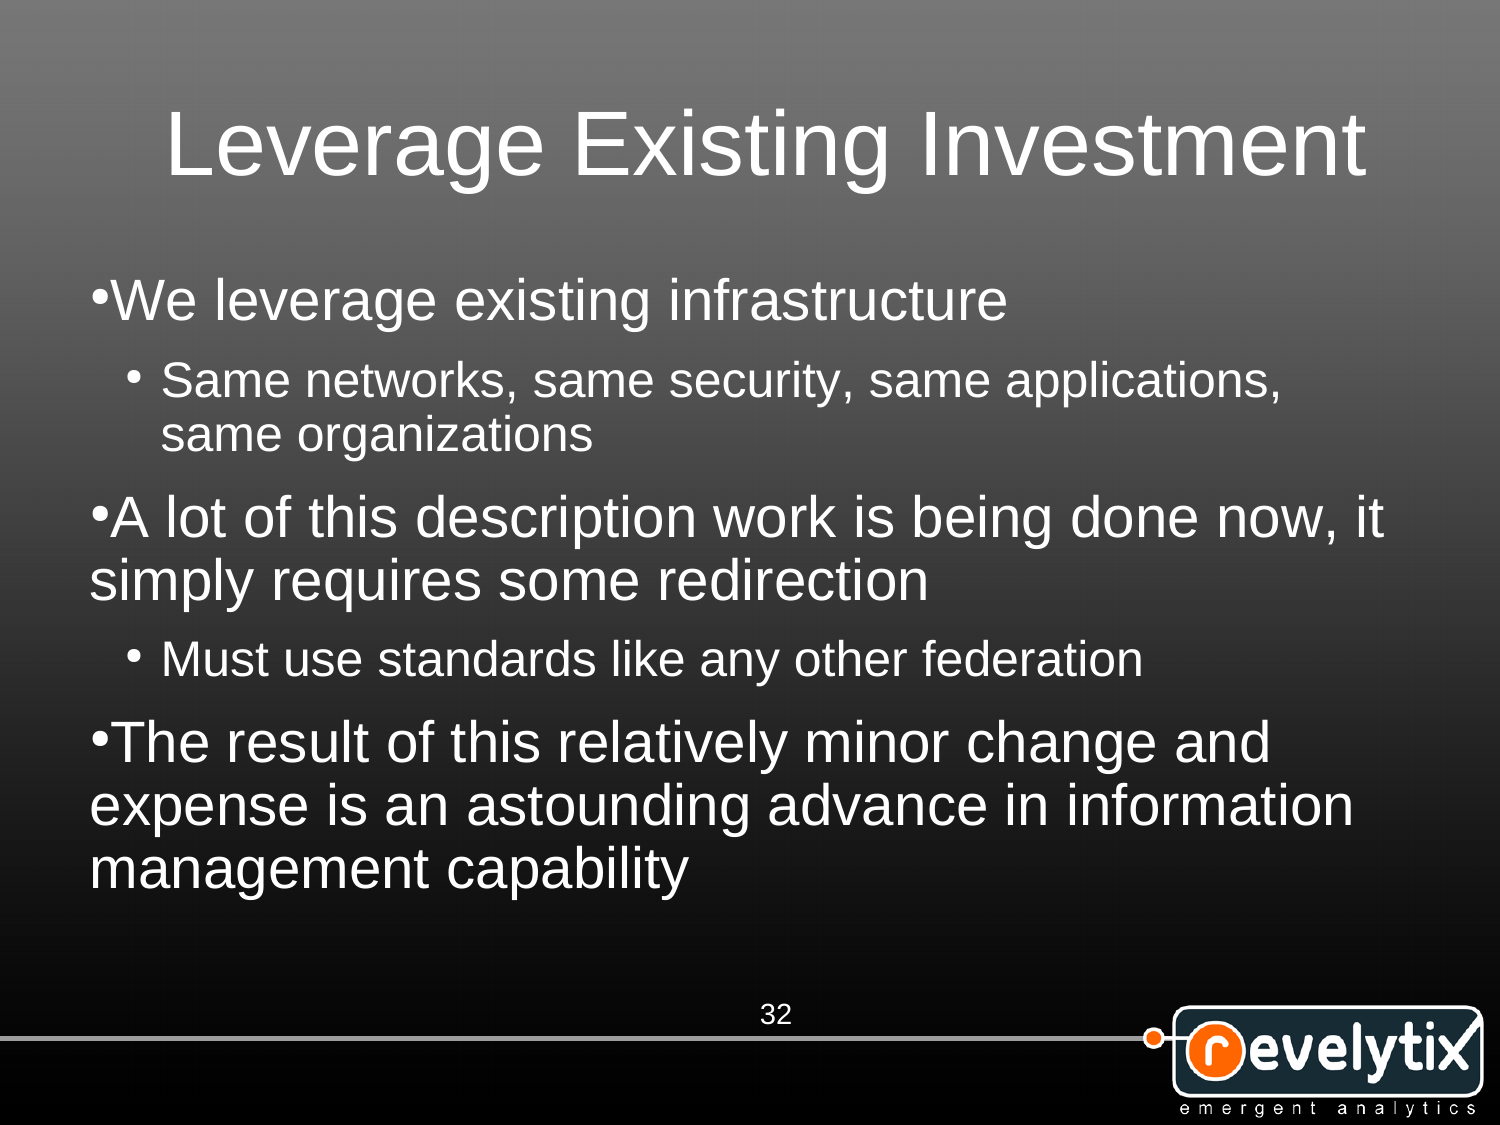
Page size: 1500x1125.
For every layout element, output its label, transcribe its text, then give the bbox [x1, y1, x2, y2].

picture [0, 0, 1500, 1125]
list We leverage existing infrastructure Same networks, same security, same applications, same organizations A lot of this description work is being done now, it simply requires some redirection Must use standards like any other federation The result of this relatively minor change and expense is an astounding advance in information management capability [75, 262, 1426, 1006]
title Leverage Existing Investment [75, 45, 1426, 233]
